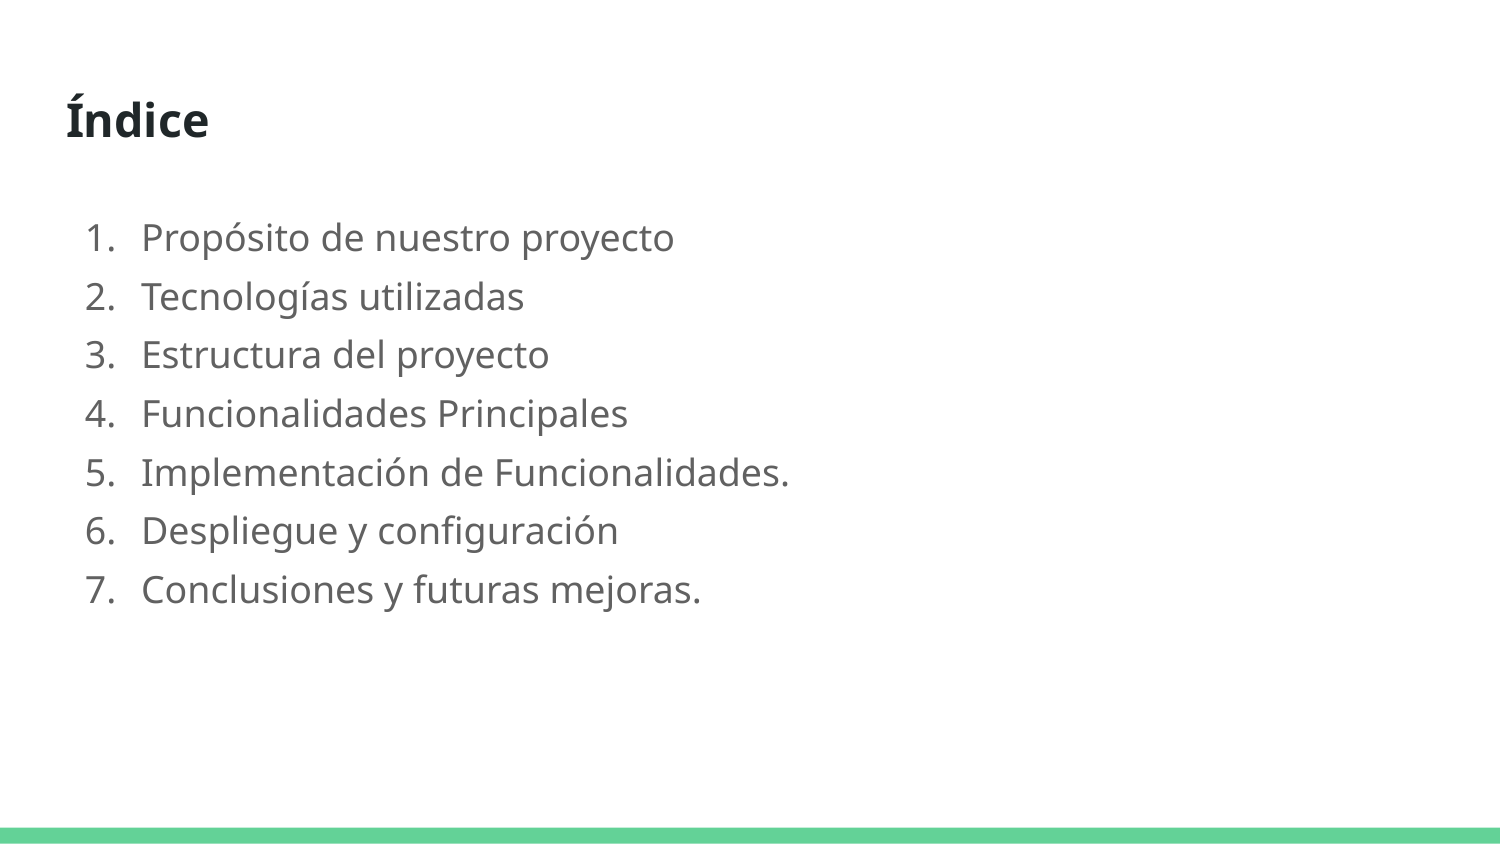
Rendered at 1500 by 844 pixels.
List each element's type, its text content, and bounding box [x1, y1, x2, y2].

title Índice [51, 72, 1449, 167]
list Propósito de nuestro proyecto Tecnologías utilizadas Estructura del proyecto Funcionalidades Principales Implementación de Funcionalidades. Despliegue y configuración Conclusiones y futuras mejoras. [51, 189, 1449, 750]
